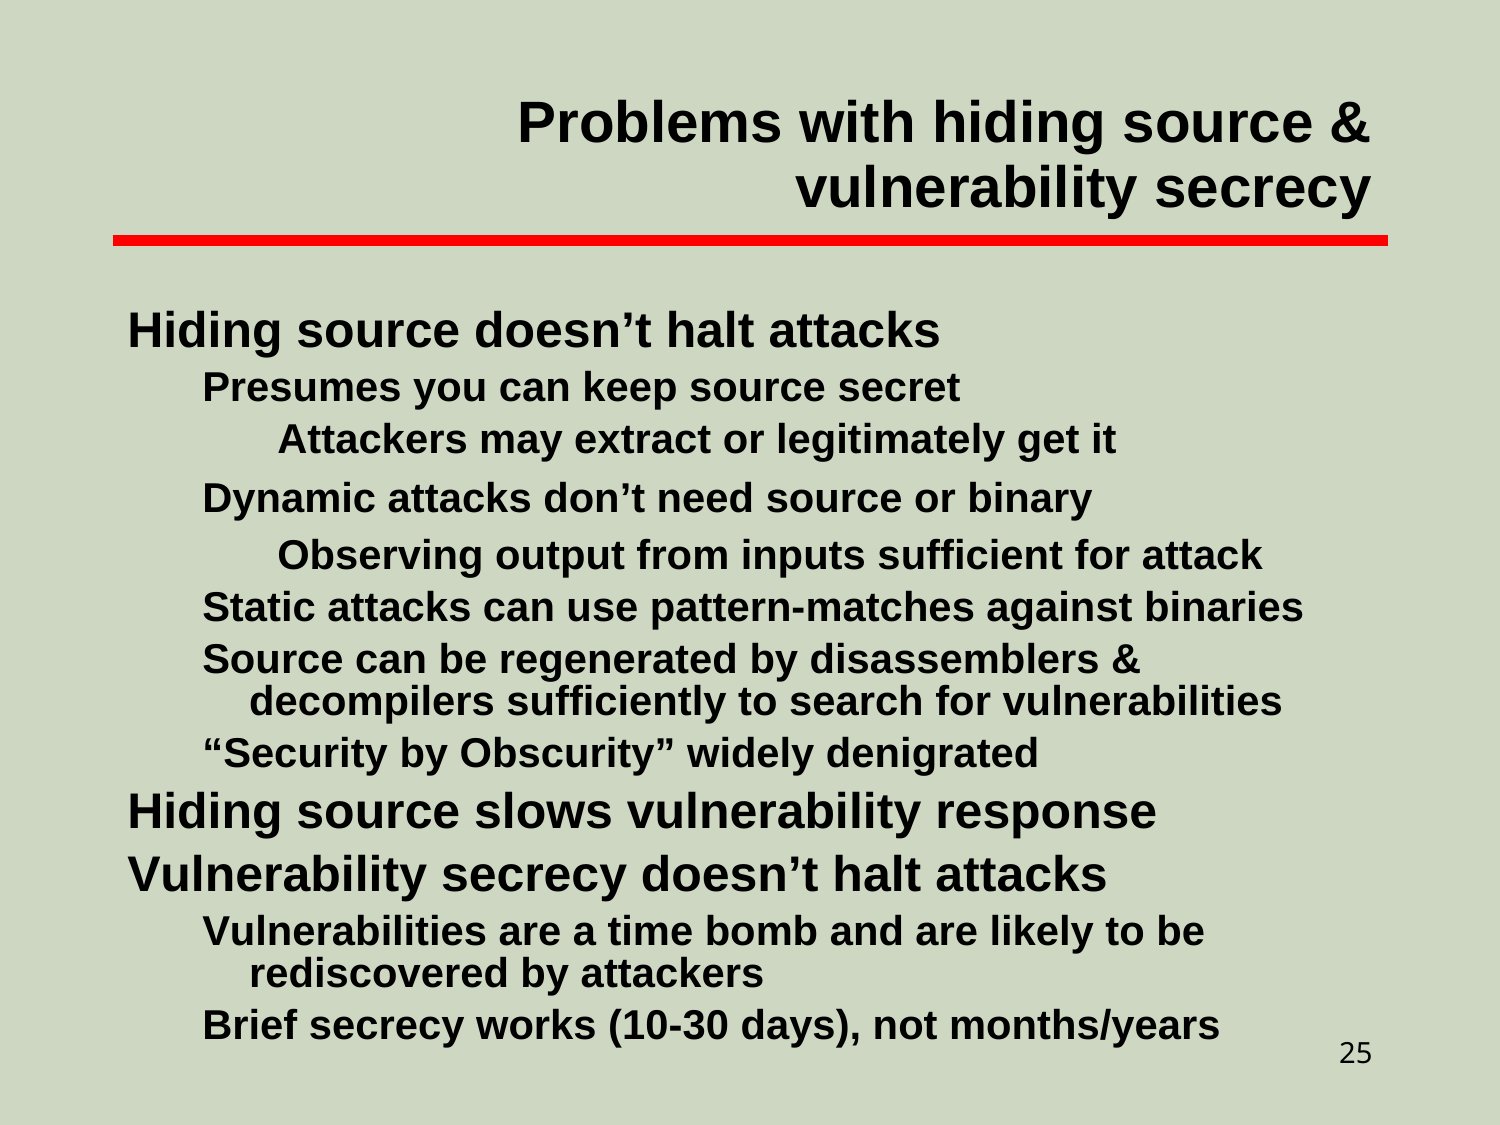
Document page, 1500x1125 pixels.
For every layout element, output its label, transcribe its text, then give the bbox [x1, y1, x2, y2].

list Hiding source doesn’t halt attacks Presumes you can keep source secret Attackers may extract or legitimately get it Dynamic attacks don’t need source or binary Observing output from inputs sufficient for attack Static attacks can use pattern-matches against binaries Source can be regenerated by disassemblers & decompilers sufficiently to search for vulnerabilities “Security by Obscurity” widely denigrated Hiding source slows vulnerability response Vulnerability secrecy doesn’t halt attacks Vulnerabilities are a time bomb and are likely to be rediscovered by attackers Brief secrecy works (10-30 days), not months/years [112, 299, 1388, 1062]
title Problems with hiding source & vulnerability secrecy [337, 81, 1388, 228]
